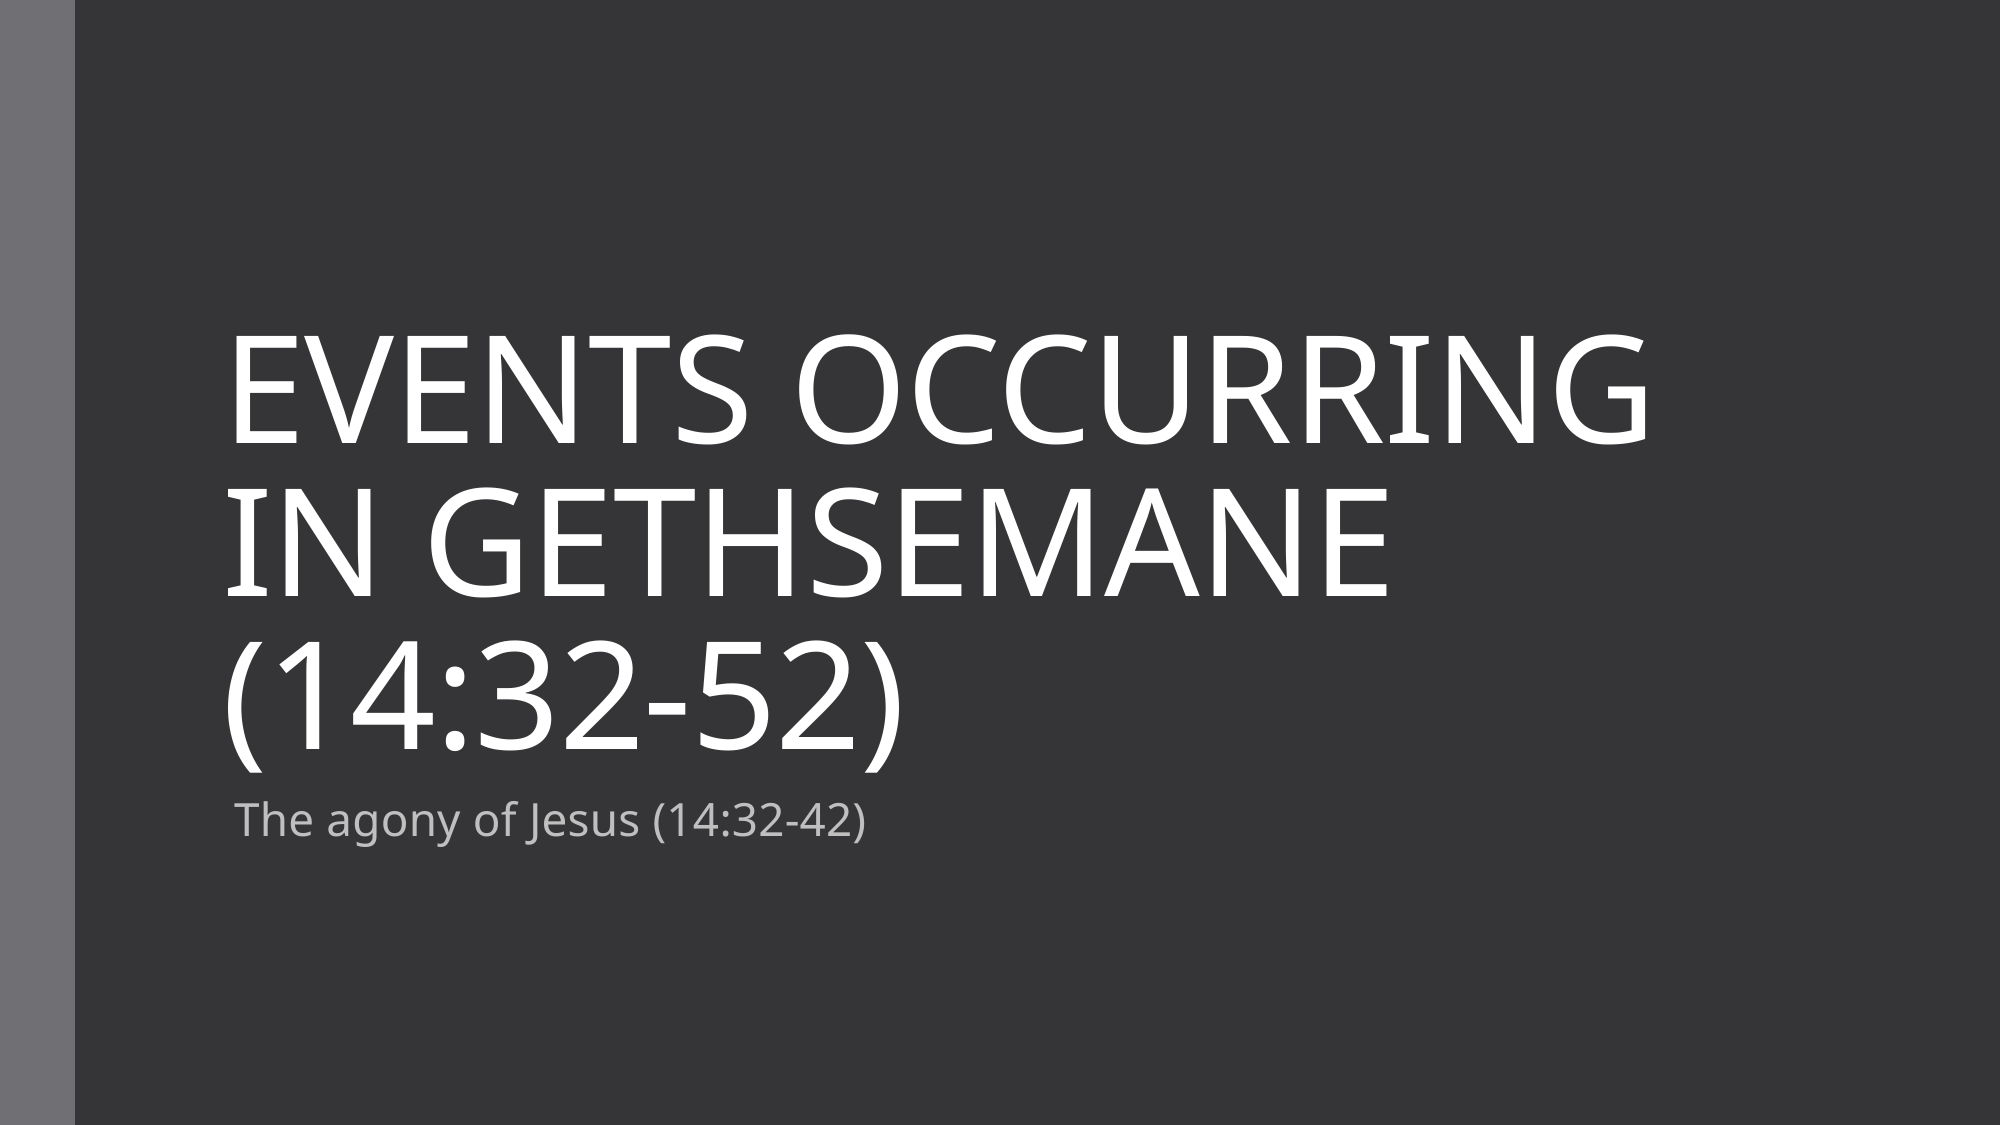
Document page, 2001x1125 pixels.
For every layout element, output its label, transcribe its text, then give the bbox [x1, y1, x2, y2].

title EVENTS OCCURRING IN GETHSEMANE (14:32-52) [206, 124, 1752, 787]
subtitle The agony of Jesus (14:32-42) [206, 787, 1752, 1066]
